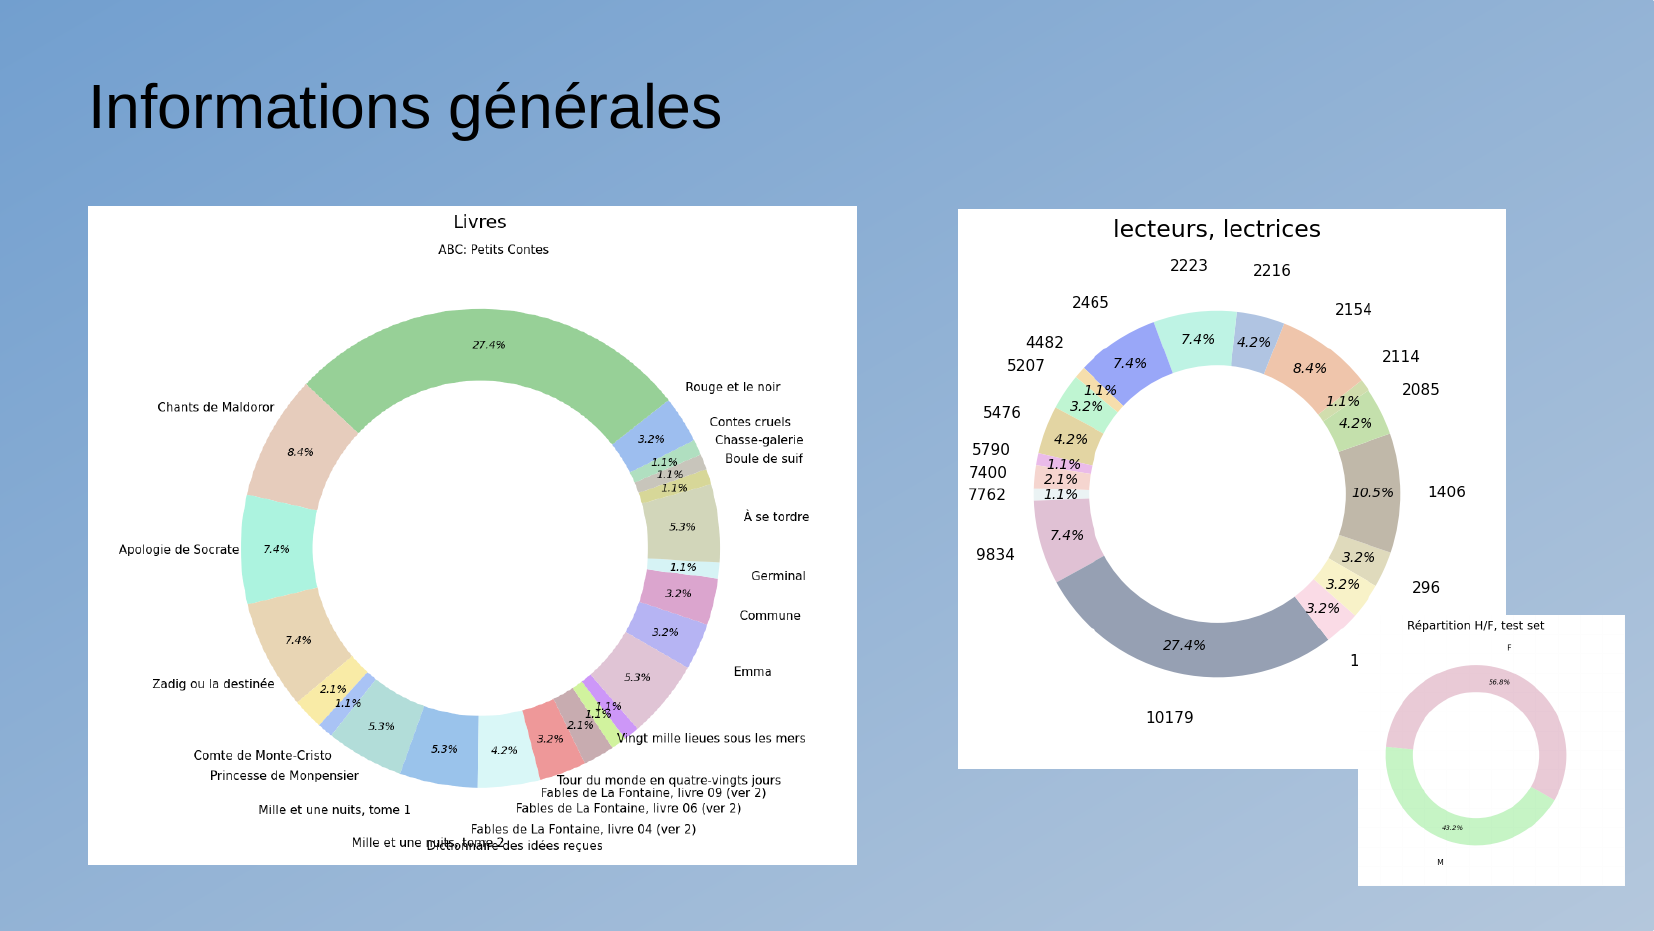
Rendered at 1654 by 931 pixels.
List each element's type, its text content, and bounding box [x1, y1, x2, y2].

picture [958, 209, 1625, 886]
title Informations générales [88, 29, 798, 185]
picture [88, 206, 857, 865]
